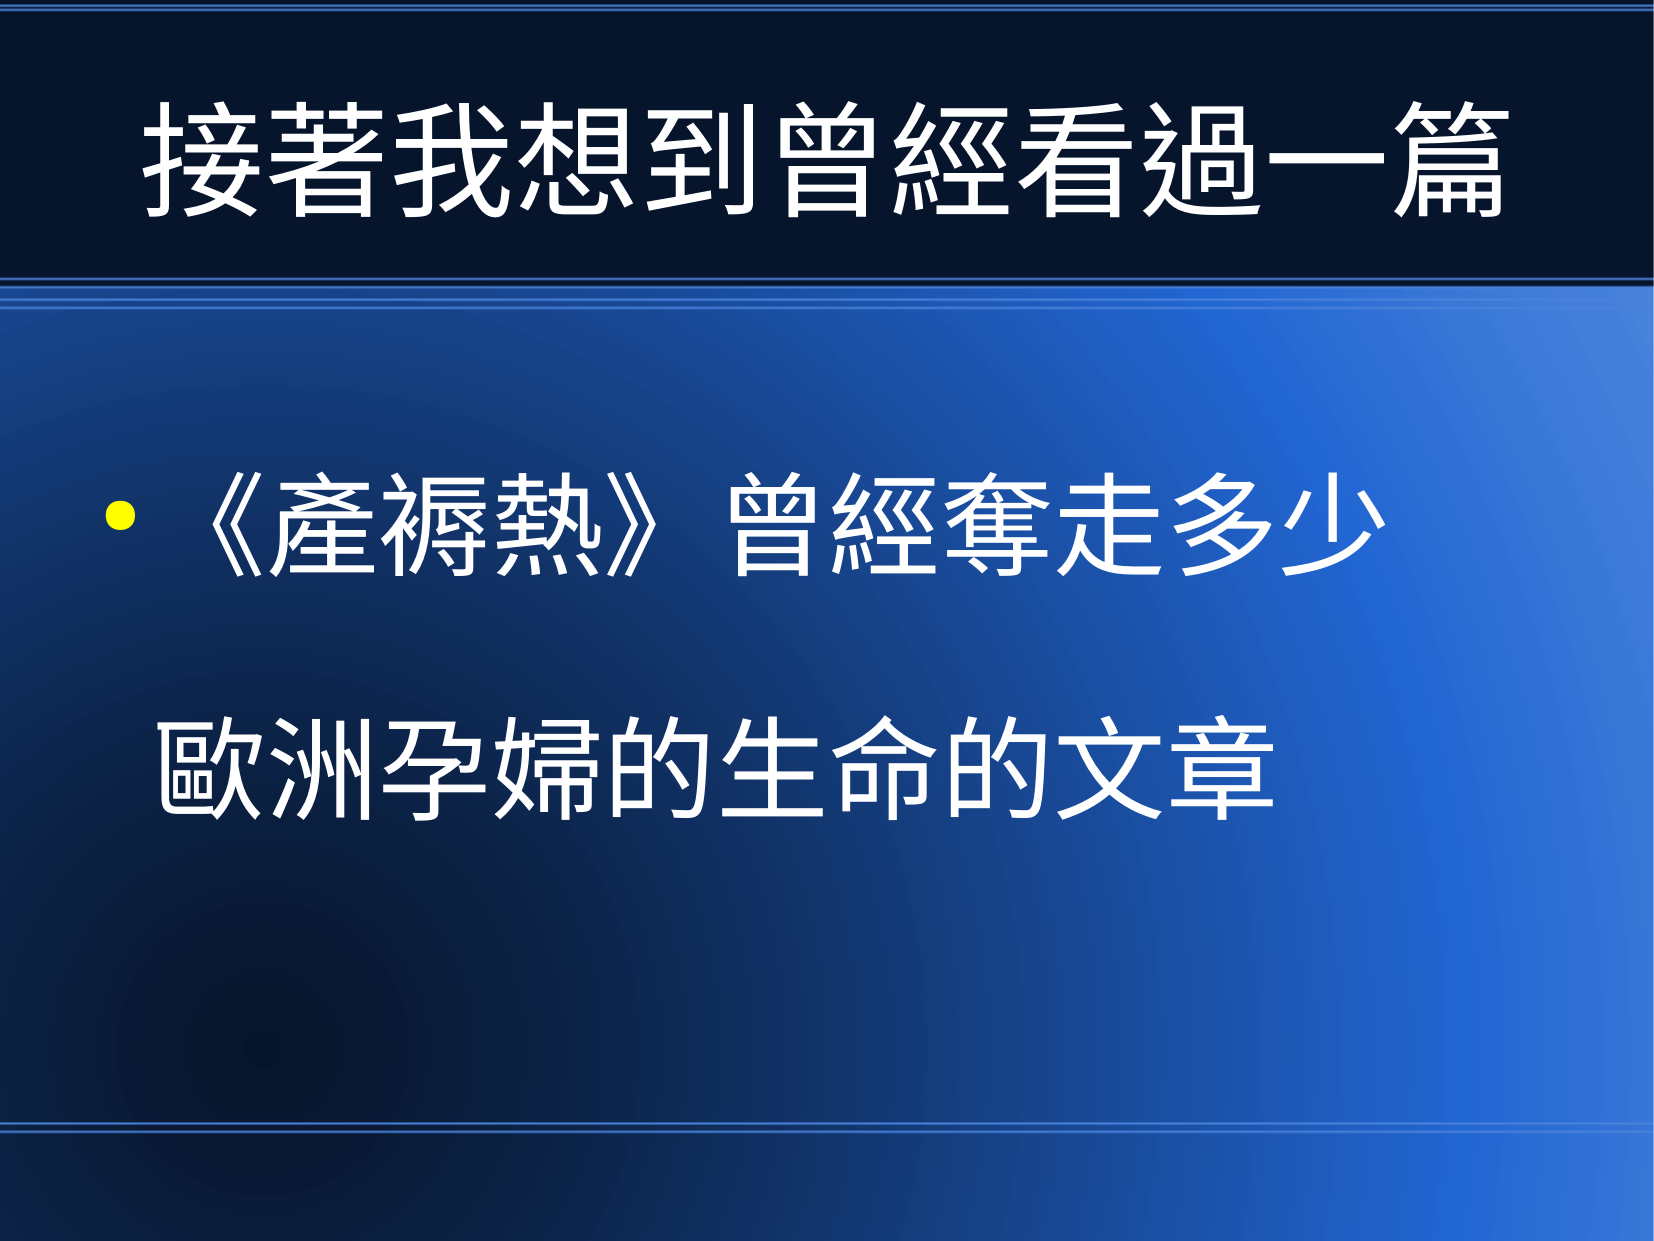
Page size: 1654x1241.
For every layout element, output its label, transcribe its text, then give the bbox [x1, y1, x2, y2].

list 《產褥熱》曾經奪走多少 歐洲孕婦的生命的文章 [82, 355, 1571, 1241]
title 接著我想到曾經看過一篇 [82, 49, 1571, 257]
picture [0, 0, 1654, 1241]
